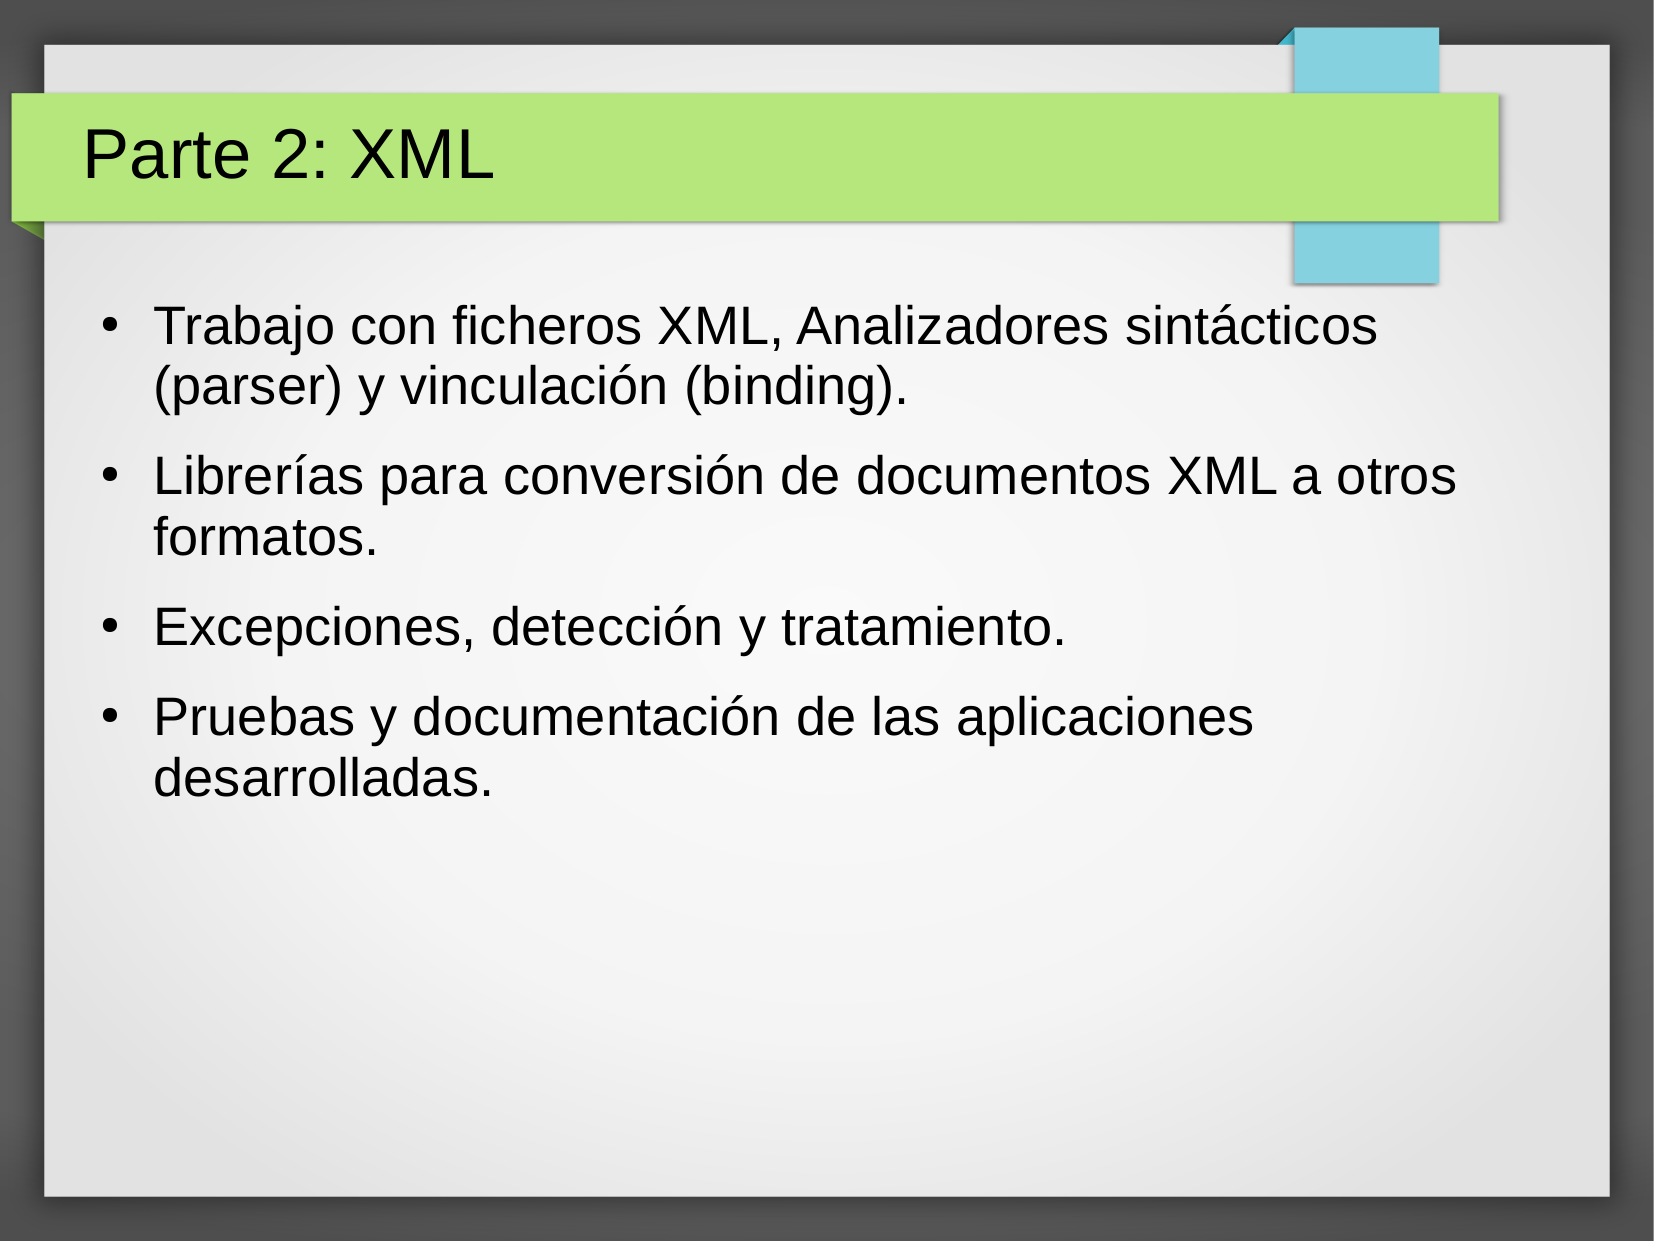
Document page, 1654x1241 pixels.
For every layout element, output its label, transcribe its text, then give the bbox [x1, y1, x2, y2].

list Trabajo con ficheros XML, Analizadores sintácticos (parser) y vinculación (binding). Librerías para conversión de documentos XML a otros formatos. Excepciones, detección y tratamiento. Pruebas y documentación de las aplicaciones desarrolladas. [82, 295, 1571, 1015]
picture [0, 0, 1654, 1241]
title Parte 2: XML [82, 94, 1264, 213]
